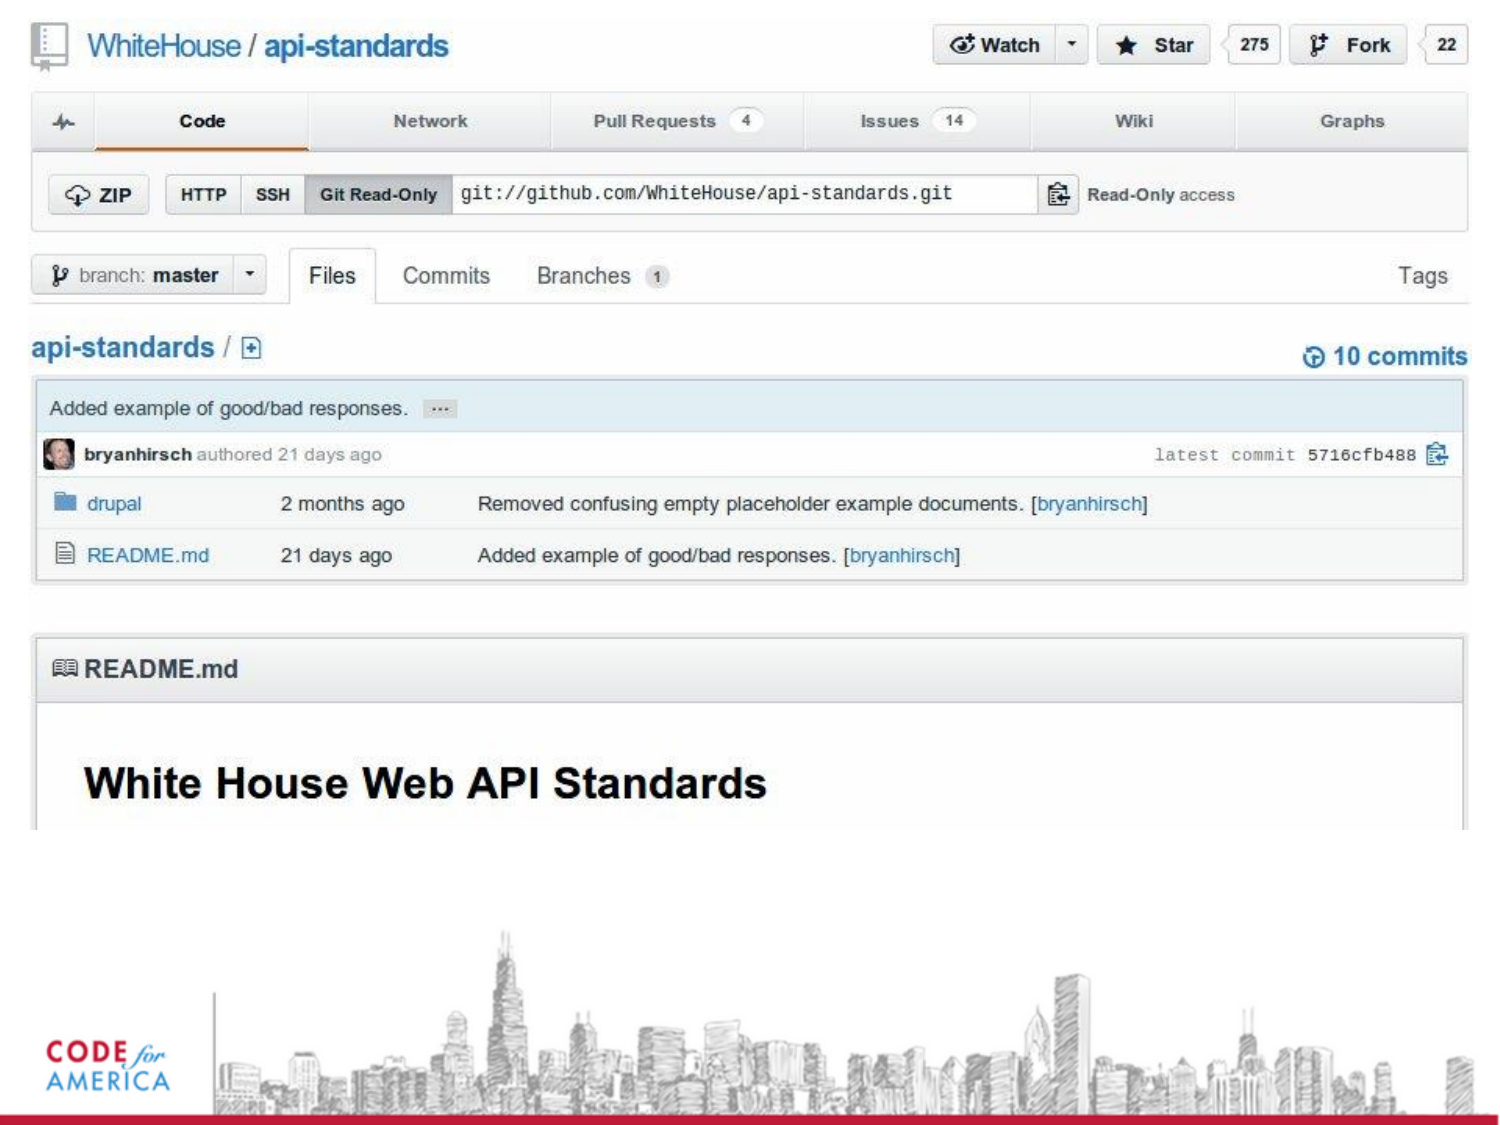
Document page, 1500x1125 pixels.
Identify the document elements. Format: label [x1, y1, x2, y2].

text_box [28, 18, 1472, 830]
text_box [0, 924, 1500, 1125]
